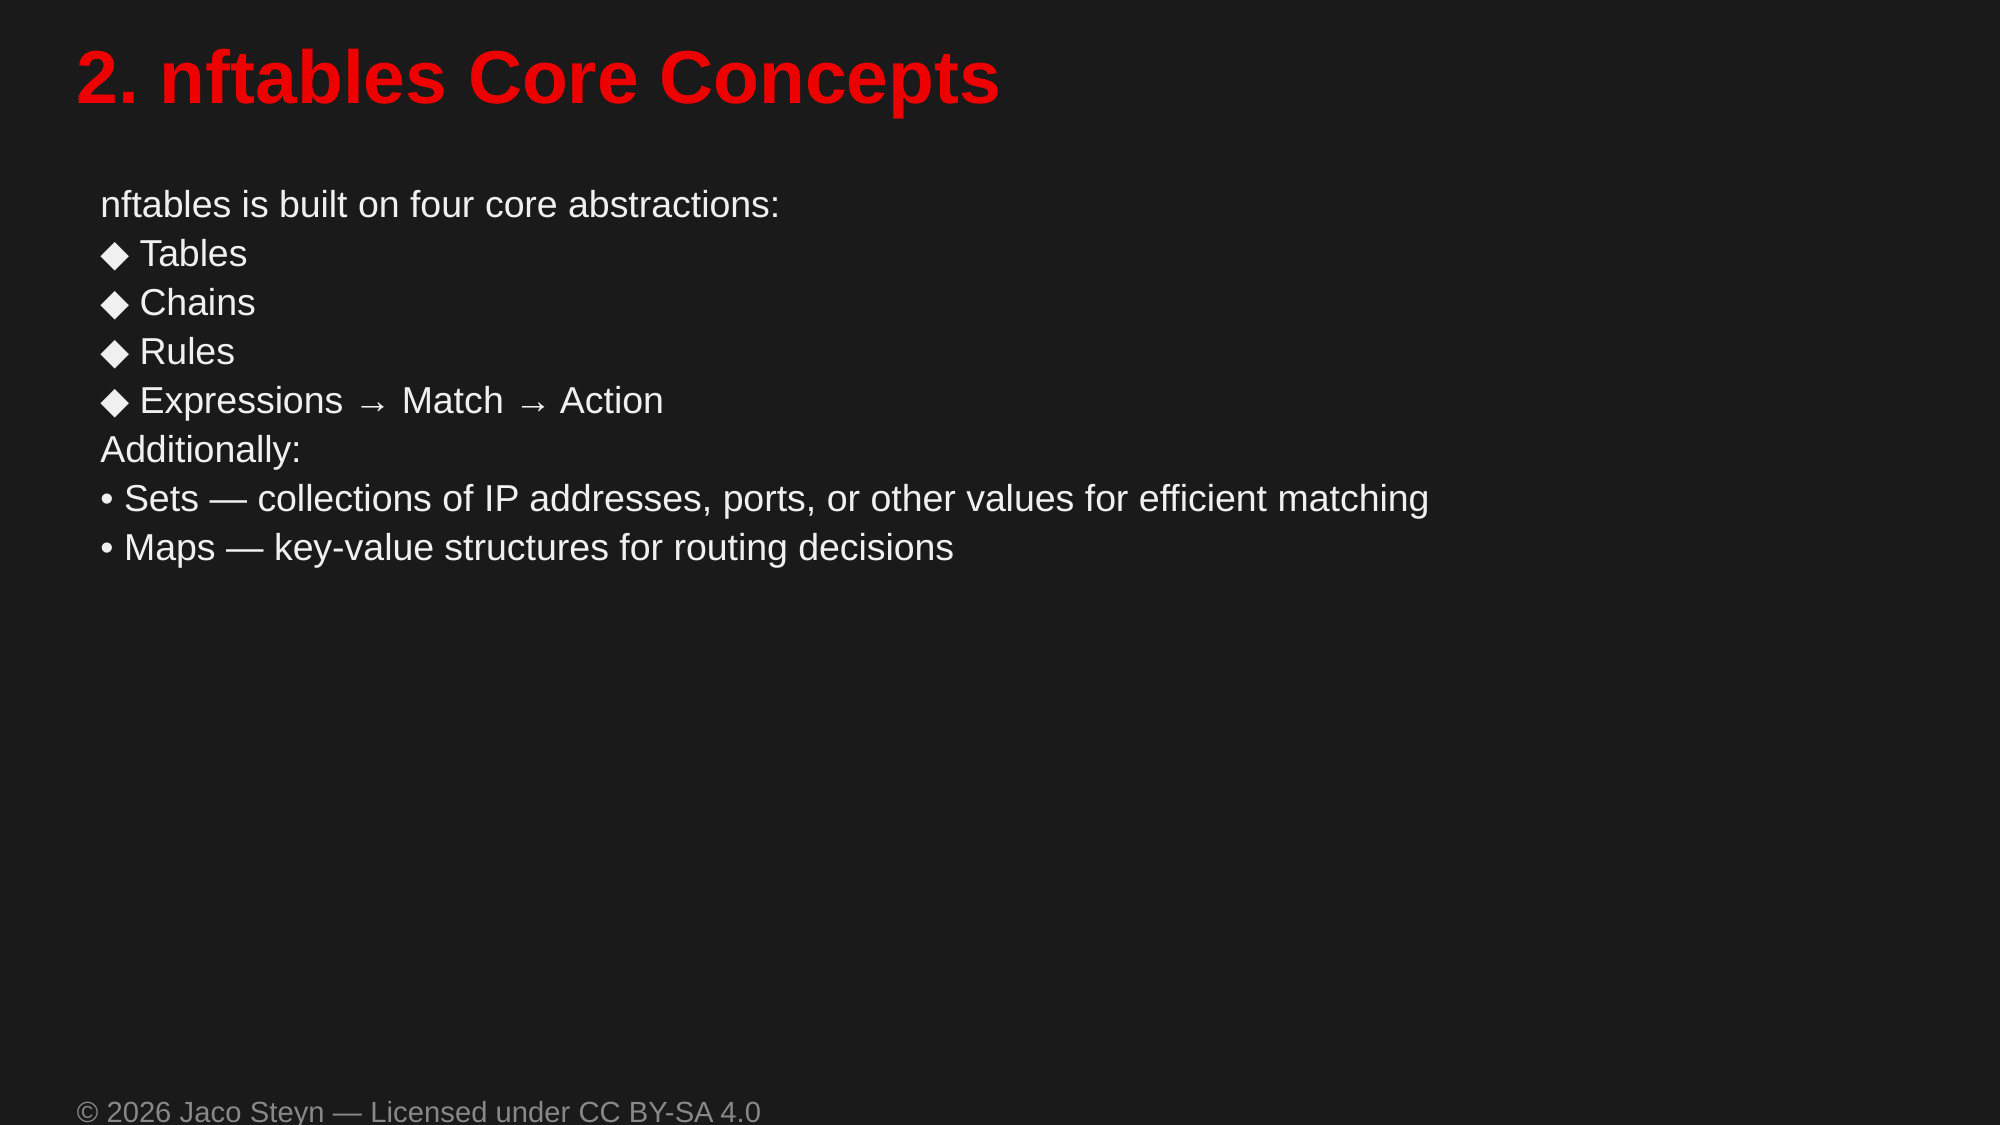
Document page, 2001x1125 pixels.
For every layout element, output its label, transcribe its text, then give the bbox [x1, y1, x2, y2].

text_box © 2026 Jaco Steyn — Licensed under CC BY-SA 4.0 [59, 1083, 1942, 1120]
text_box nftables is built on four core abstractions: ◆ Tables ◆ Chains ◆ Rules ◆ Expressions → Match → Action Additionally: • Sets — collections of IP addresses, ports, or other values for efficient matching • Maps — key-value structures for routing decisions [59, 171, 1942, 1083]
text_box 2. nftables Core Concepts [59, 23, 1942, 154]
